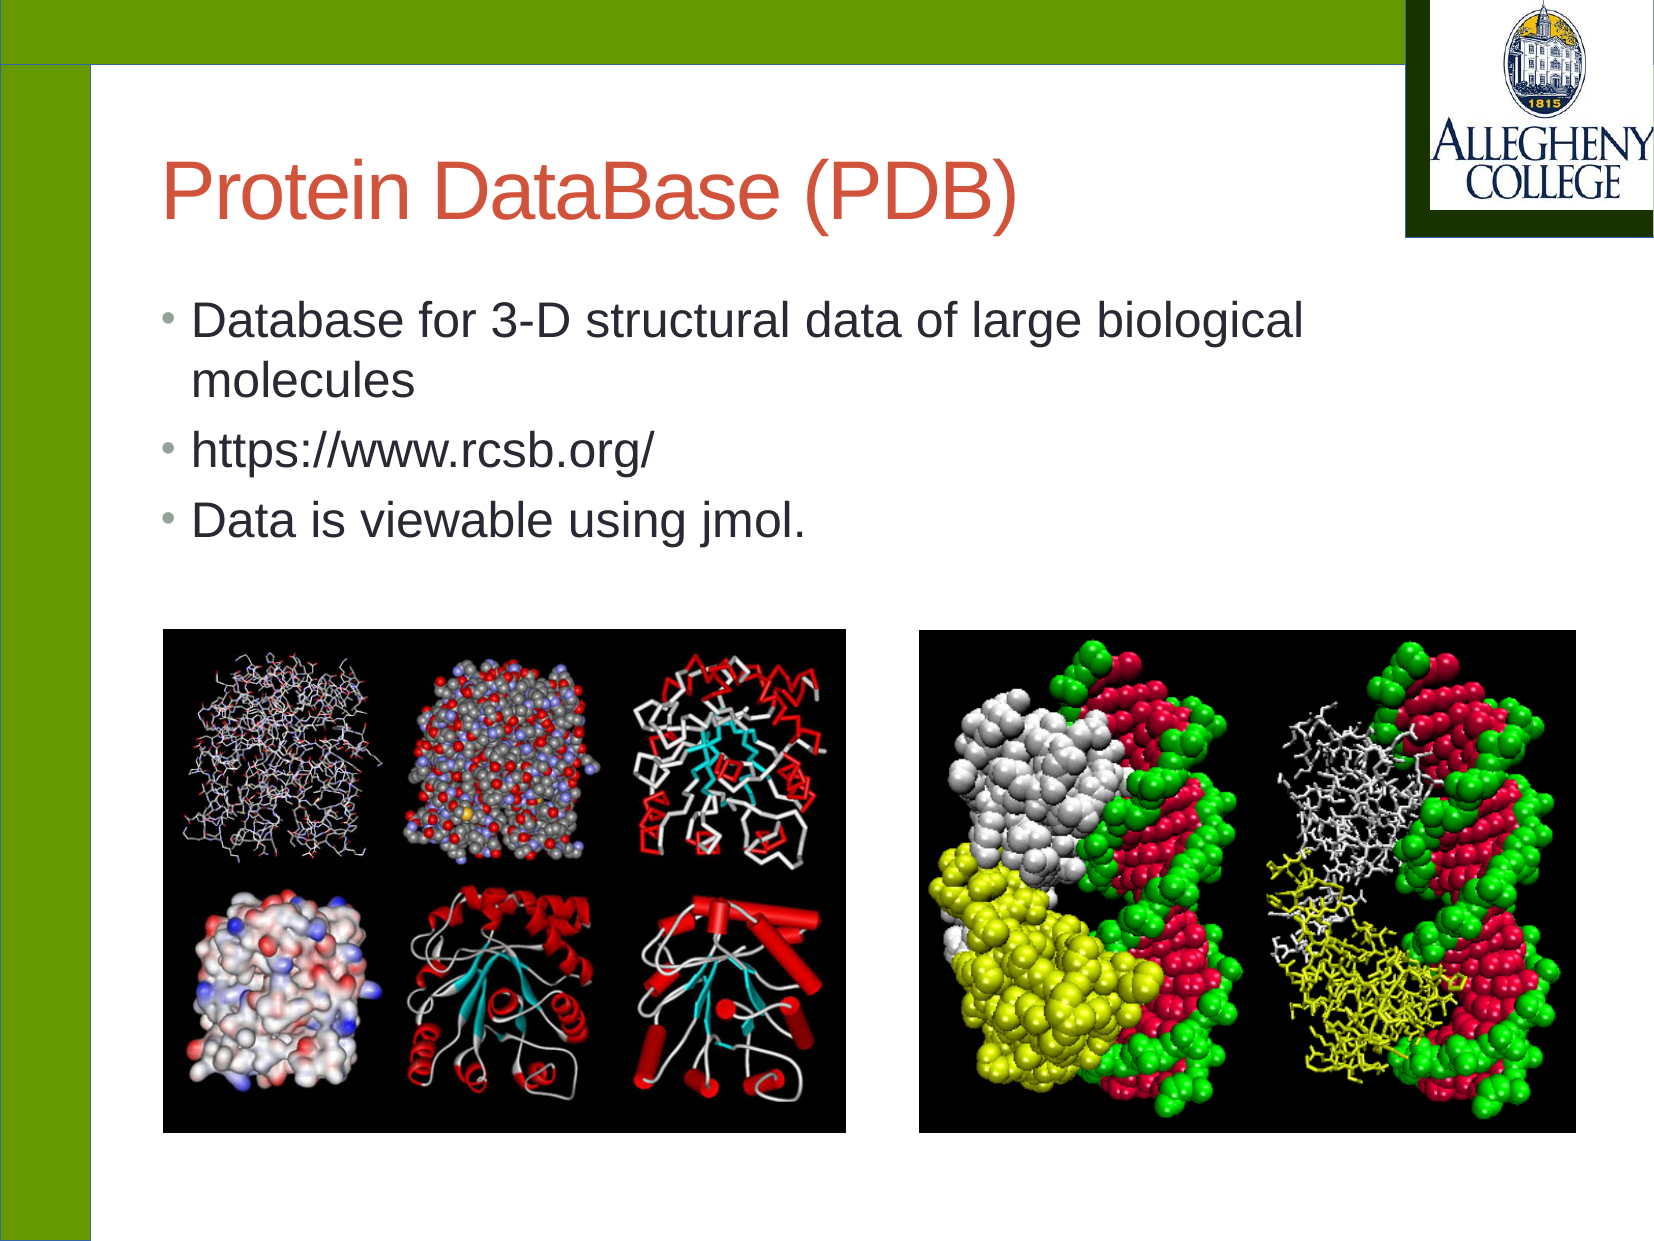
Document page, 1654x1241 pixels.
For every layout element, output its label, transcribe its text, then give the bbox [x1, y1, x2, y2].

picture [919, 630, 1576, 1133]
text_box [0, 0, 1430, 1241]
picture [1430, 0, 1654, 210]
list Database for 3-D structural data of large biological molecules https://www.rcsb.org/ Data is viewable using jmol. [145, 280, 1496, 616]
picture [163, 629, 846, 1133]
title Protein DataBase (PDB) [145, 105, 1496, 268]
text_box [1496, 210, 1654, 238]
